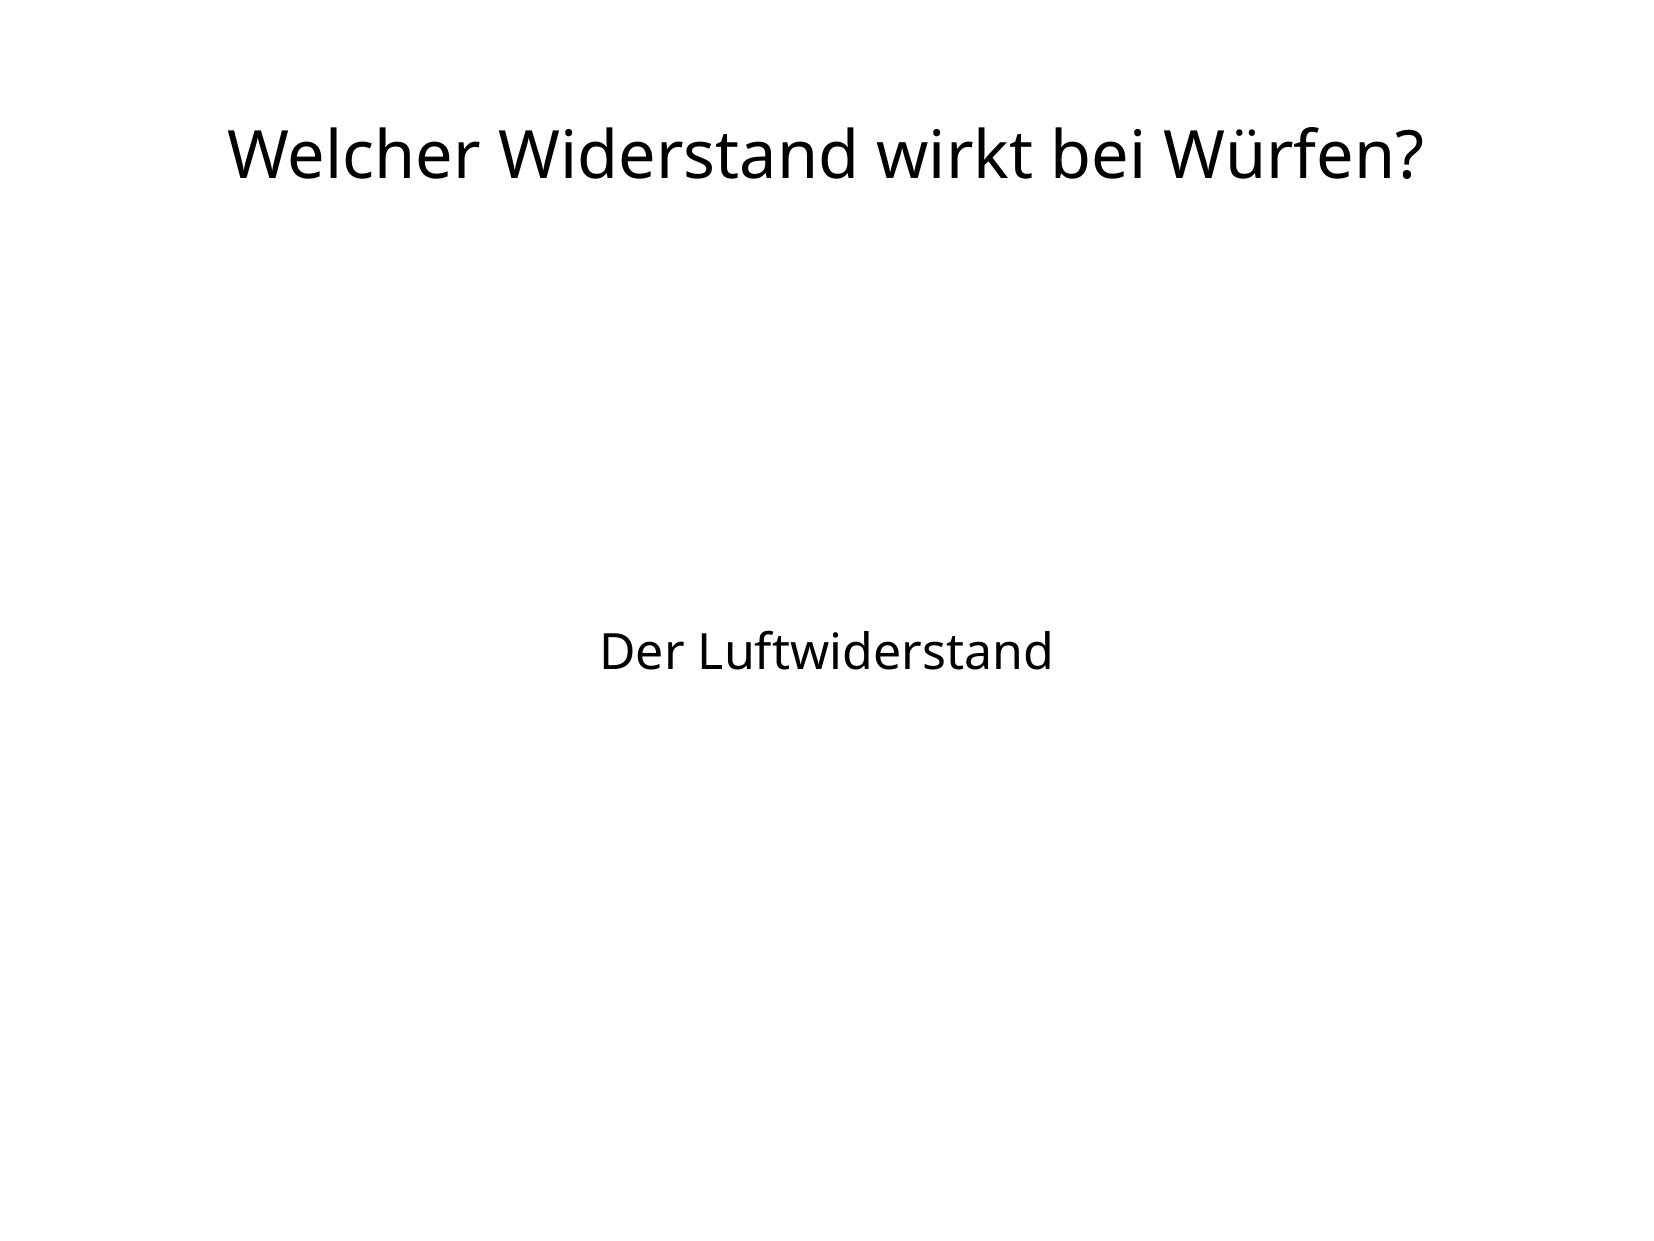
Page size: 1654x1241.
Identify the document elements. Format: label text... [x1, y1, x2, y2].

title Welcher Widerstand wirkt bei Würfen? [82, 49, 1571, 257]
subtitle Der Luftwiderstand [82, 290, 1571, 1010]
